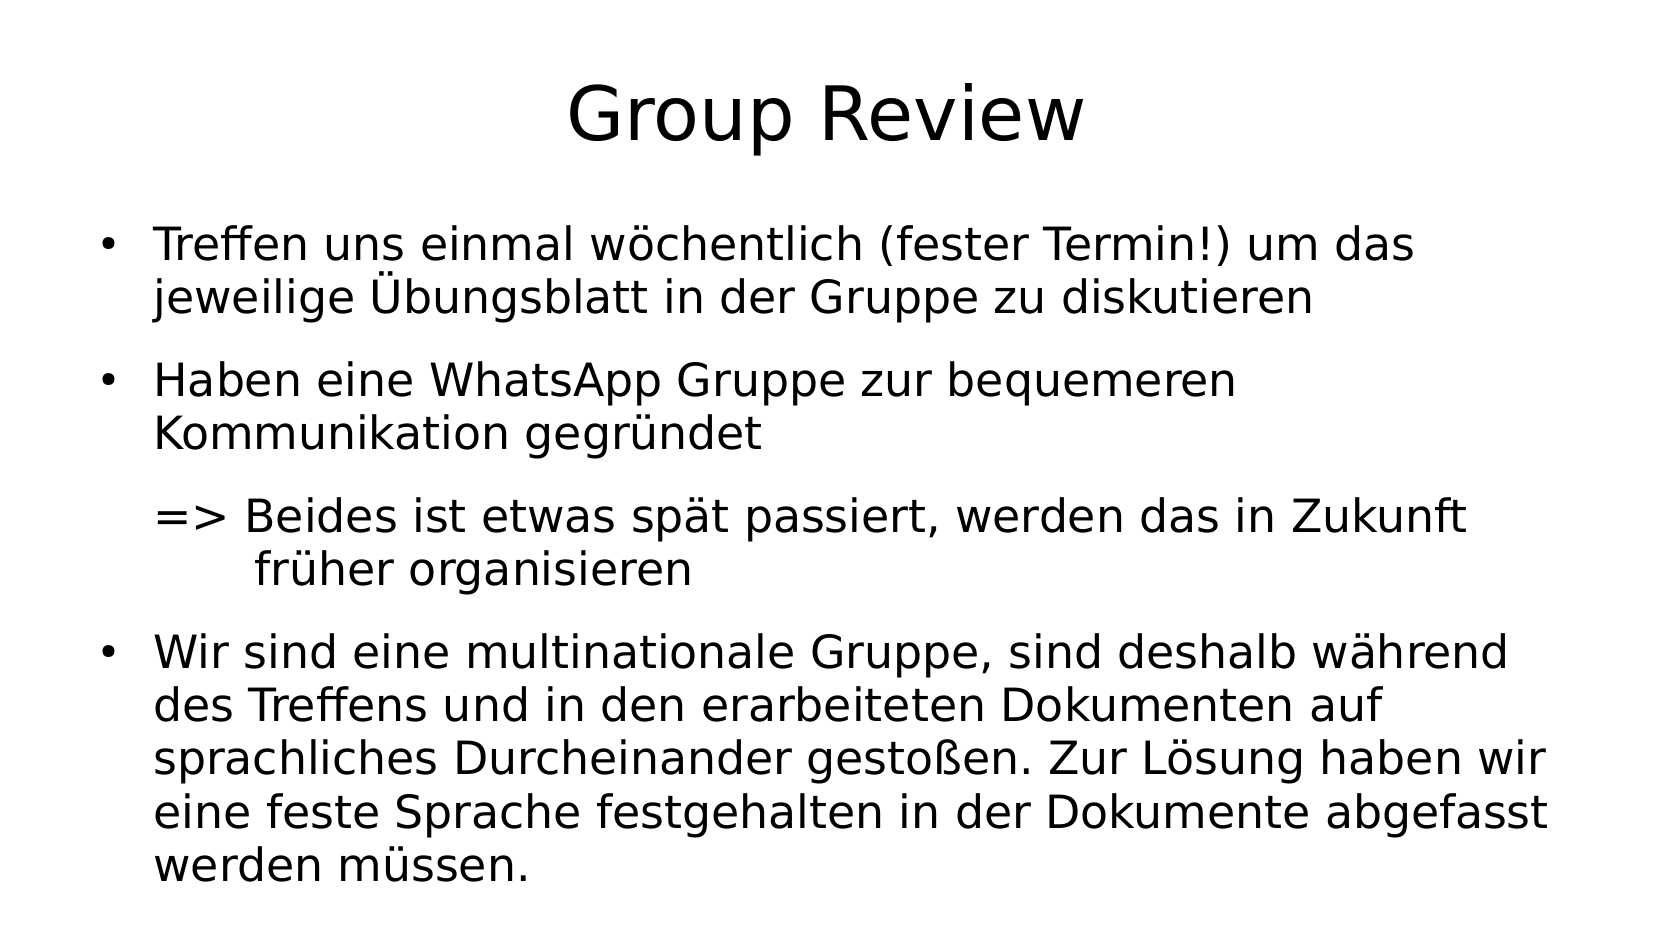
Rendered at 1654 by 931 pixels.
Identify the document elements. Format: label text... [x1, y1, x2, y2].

list Treffen uns einmal wöchentlich (fester Termin!) um das jeweilige Übungsblatt in der Gruppe zu diskutieren Haben eine WhatsApp Gruppe zur bequemeren Kommunikation gegründet => Beides ist etwas spät passiert, werden das in Zukunft früher organisieren Wir sind eine multinationale Gruppe, sind deshalb während des Treffens und in den erarbeiteten Dokumenten auf sprachliches Durcheinander gestoßen. Zur Lösung haben wir eine feste Sprache festgehalten in der Dokumente abgefasst werden müssen. [82, 217, 1606, 916]
title Group Review [82, 37, 1571, 193]
